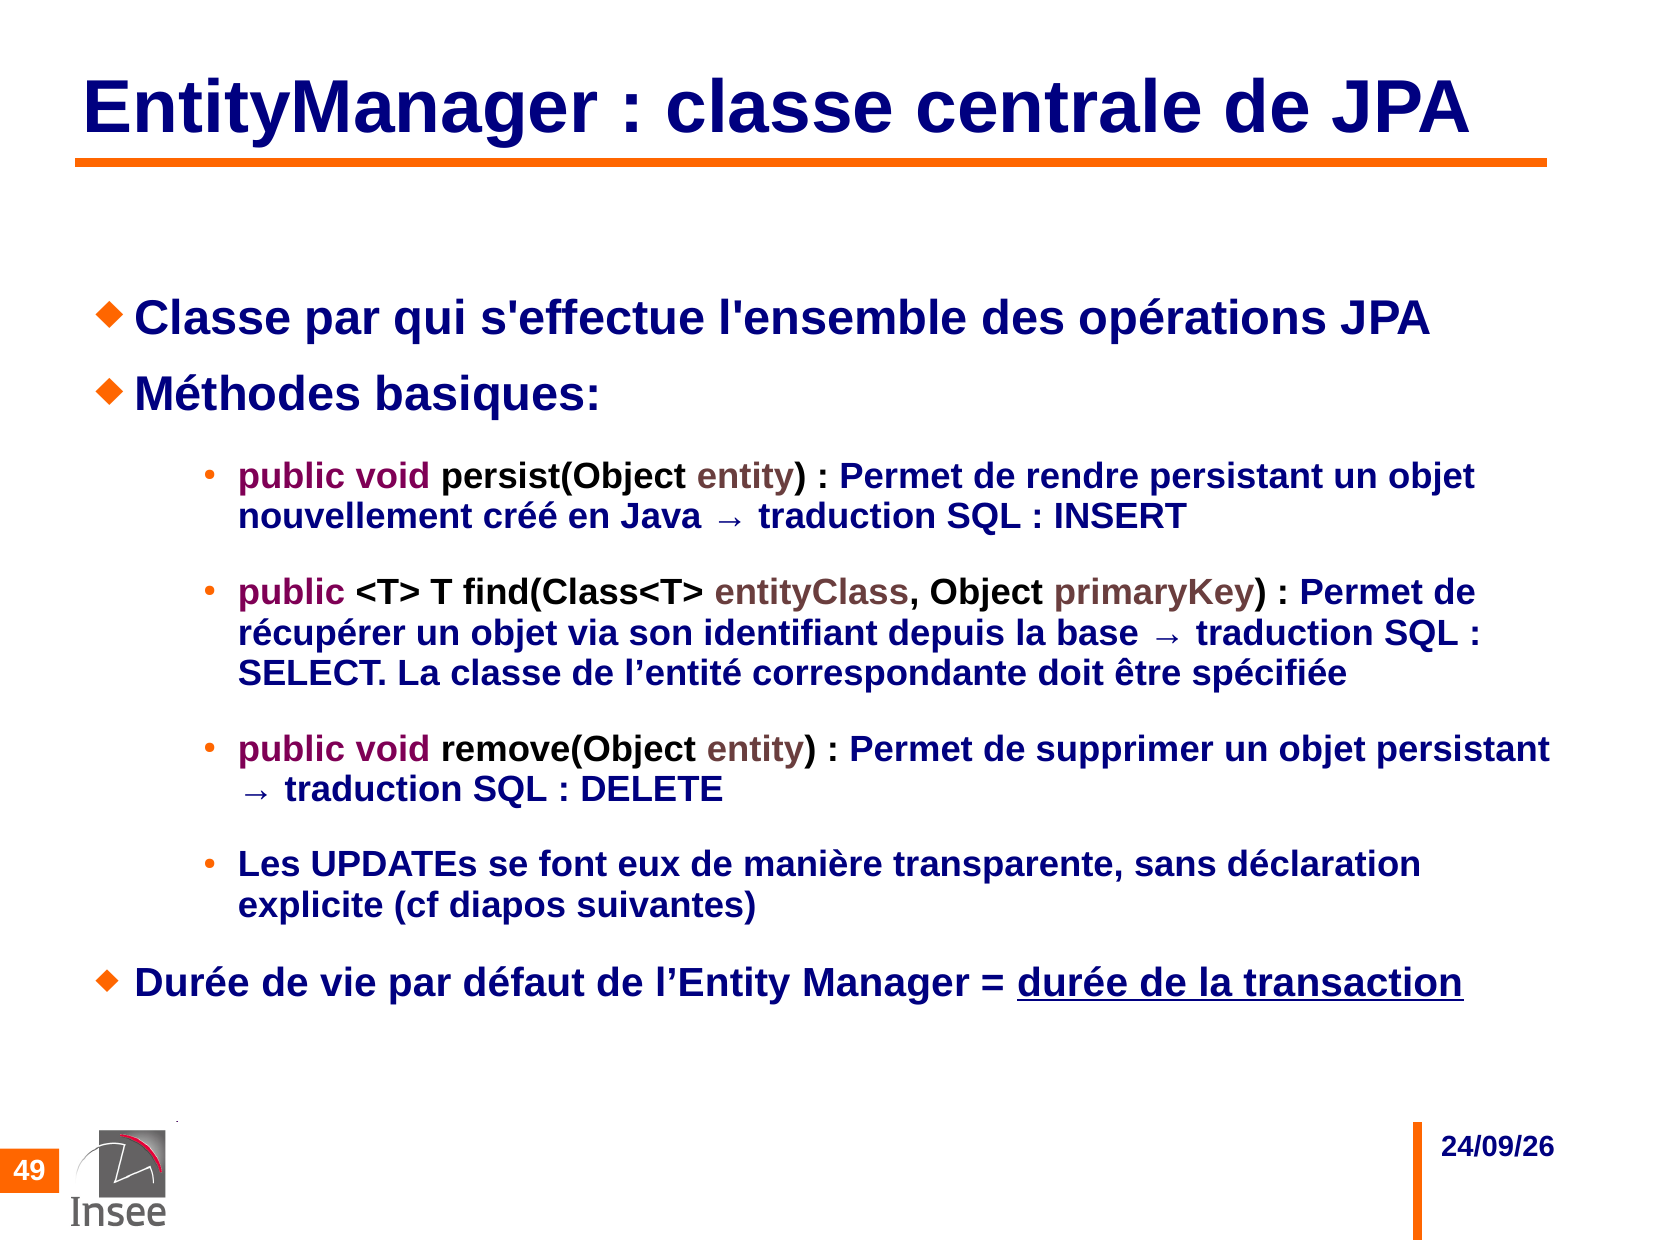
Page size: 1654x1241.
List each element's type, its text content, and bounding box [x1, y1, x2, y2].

list Classe par qui s'effectue l'ensemble des opérations JPA Méthodes basiques: public void persist(Object entity) : Permet de rendre persistant un objet nouvellement créé en Java → traduction SQL : INSERT public <T> T find(Class<T> entityClass, Object primaryKey) : Permet de récupérer un objet via son identifiant depuis la base → traduction SQL : SELECT. La classe de l’entité correspondante doit être spécifiée public void remove(Object entity) : Permet de supprimer un objet persistant → traduction SQL : DELETE Les UPDATEs se font eux de manière transparente, sans déclaration explicite (cf diapos suivantes) Durée de vie par défaut de l’Entity Manager = durée de la transaction [82, 290, 1571, 1010]
title EntityManager : classe centrale de JPA [82, 49, 1619, 163]
picture [62, 1121, 178, 1241]
